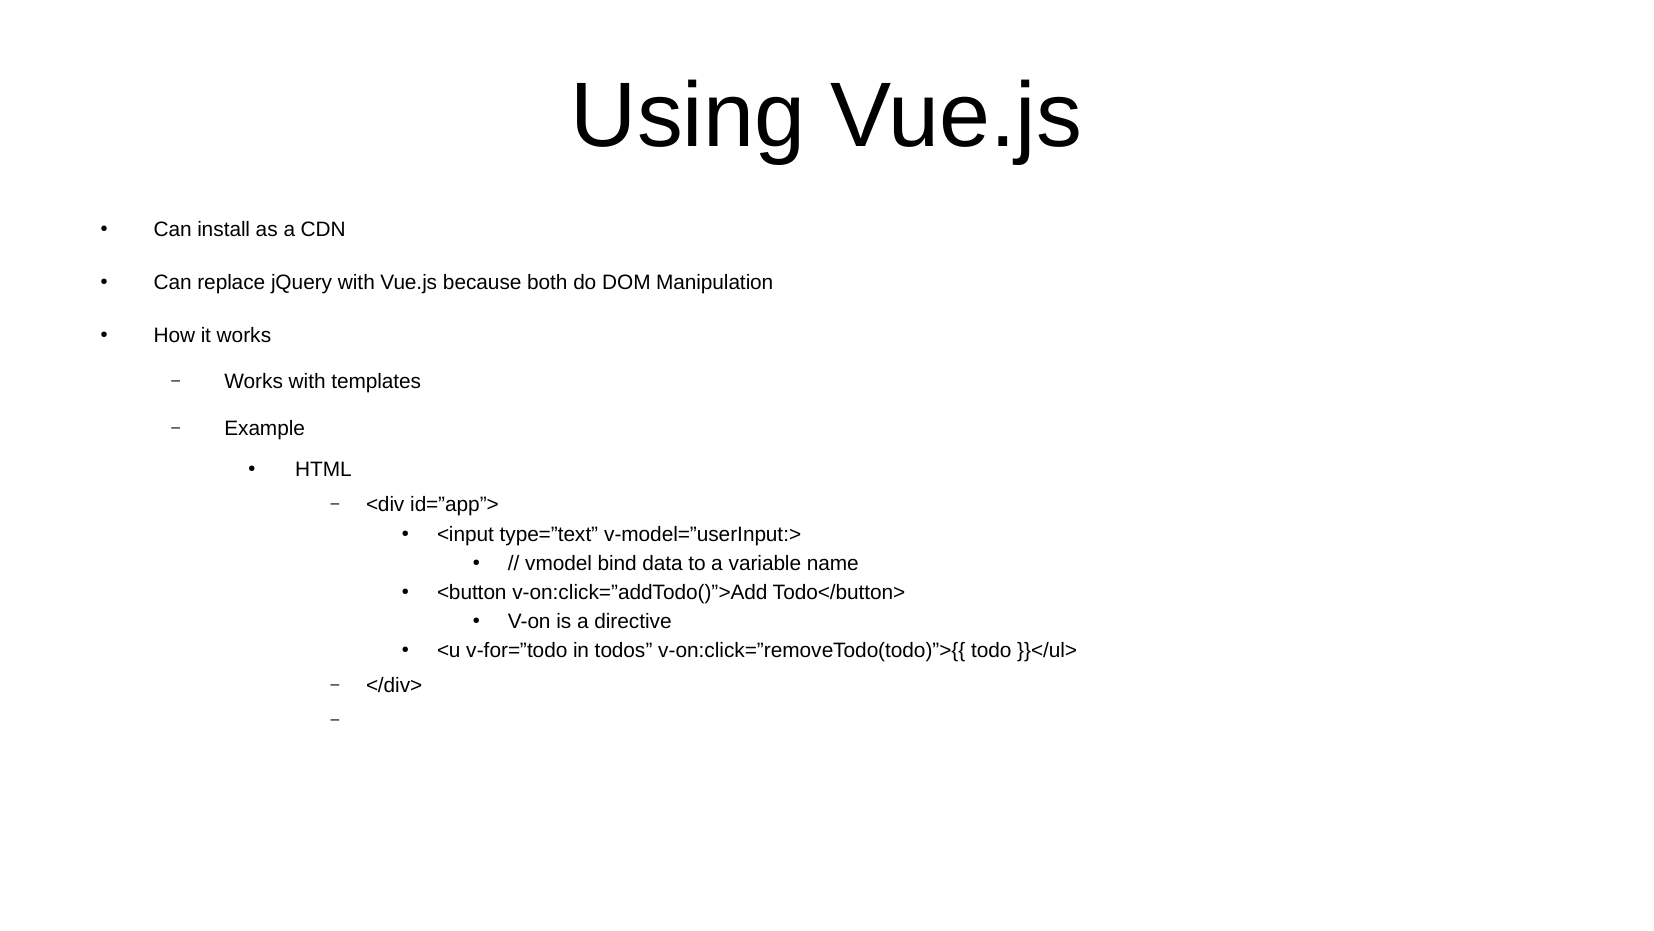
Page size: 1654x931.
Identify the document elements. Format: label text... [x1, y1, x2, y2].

list Can install as a CDN Can replace jQuery with Vue.js because both do DOM Manipulation How it works Works with templates Example HTML <div id=”app”> <input type=”text” v-model=”userInput:> // vmodel bind data to a variable name <button v-on:click=”addTodo()”>Add Todo</button> V-on is a directive <u v-for=”todo in todos” v-on:click=”removeTodo(todo)”>{{ todo }}</ul> </div> [82, 217, 1576, 931]
title Using Vue.js [82, 37, 1571, 193]
